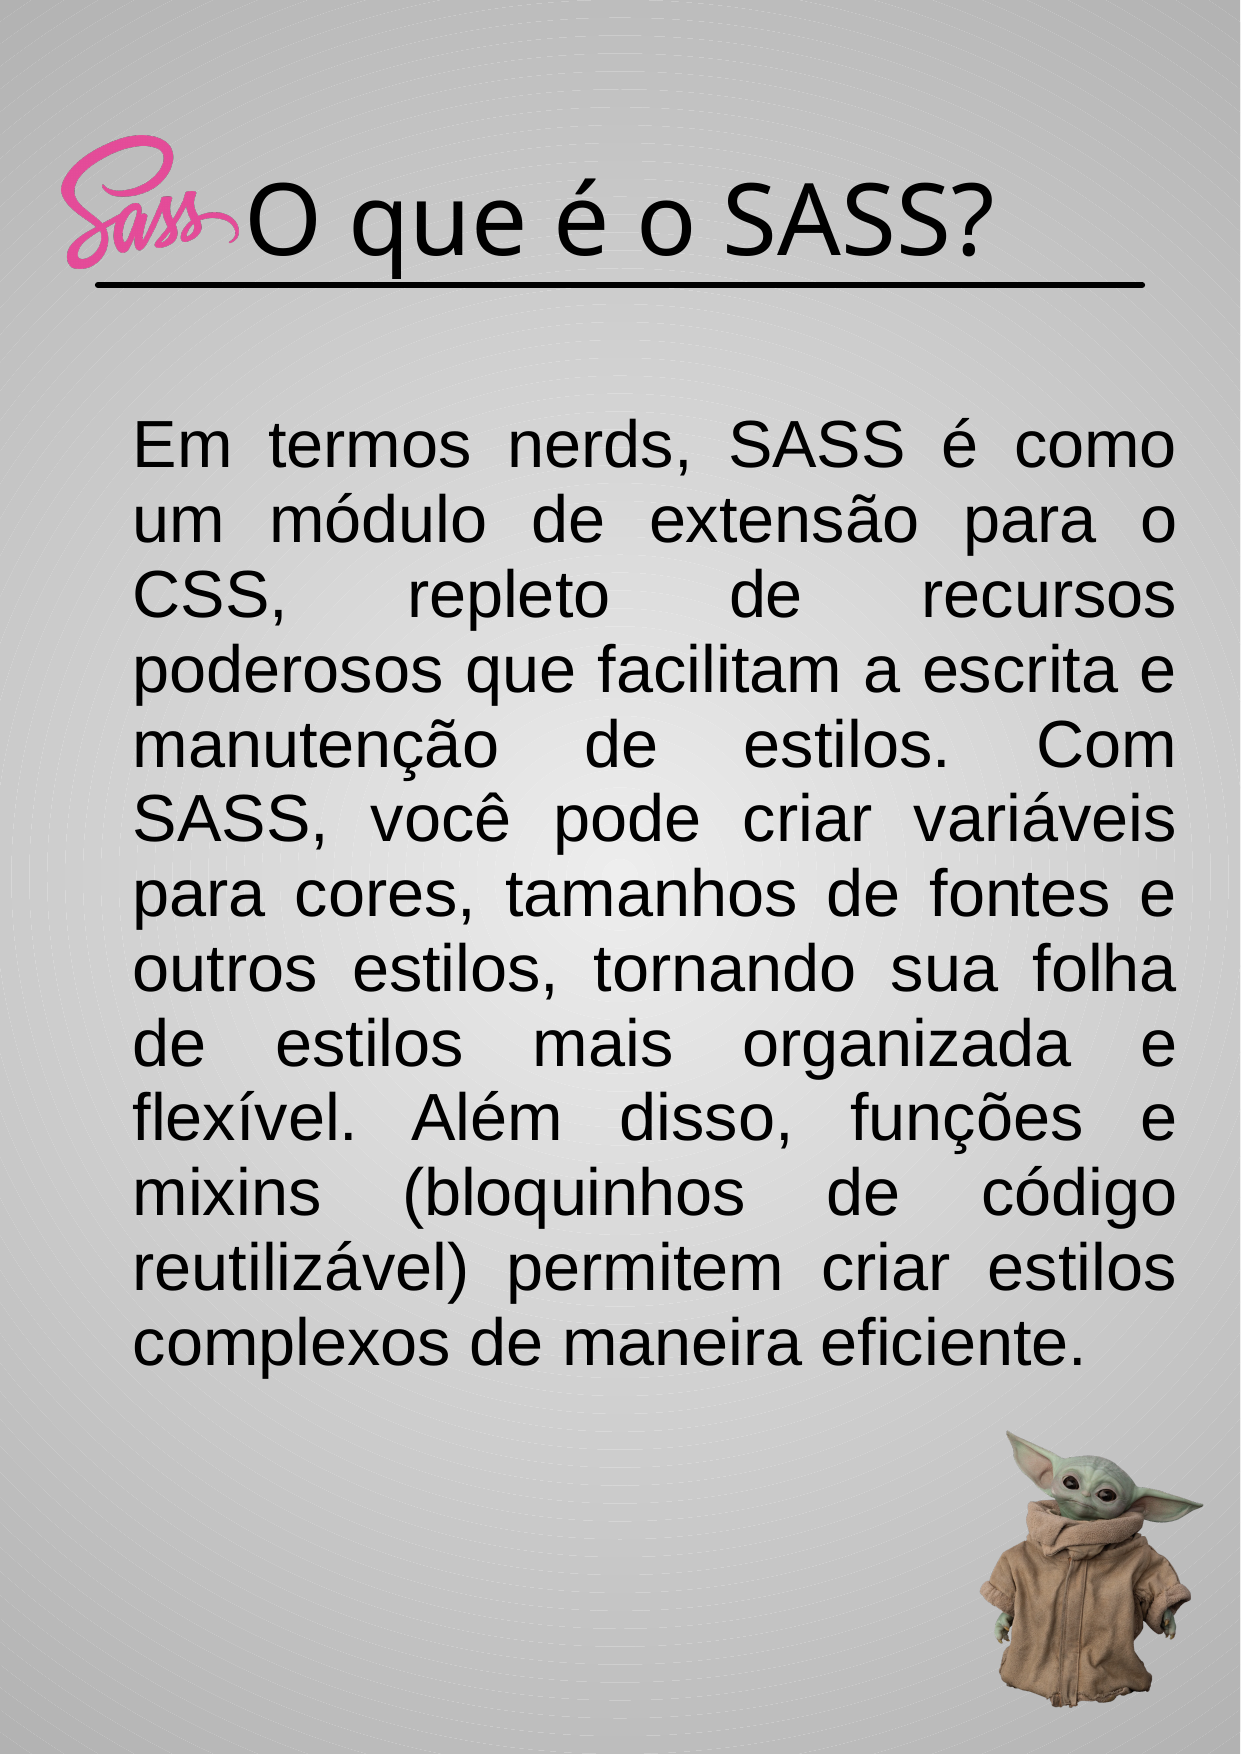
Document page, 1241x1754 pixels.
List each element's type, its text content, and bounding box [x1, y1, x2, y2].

list Em termos nerds, SASS é como um módulo de extensão para o CSS, repleto de recursos poderosos que facilitam a escrita e manutenção de estilos. Com SASS, você pode criar variáveis para cores, tamanhos de fontes e outros estilos, tornando sua folha de estilos mais organizada e flexível. Além disso, funções e mixins (bloquinhos de código reutilizável) permitem criar estilos complexos de maneira eficiente. [61, 407, 1178, 1425]
picture [972, 1420, 1211, 1713]
picture [61, 135, 239, 269]
title O que é o SASS? [61, 25, 1178, 407]
